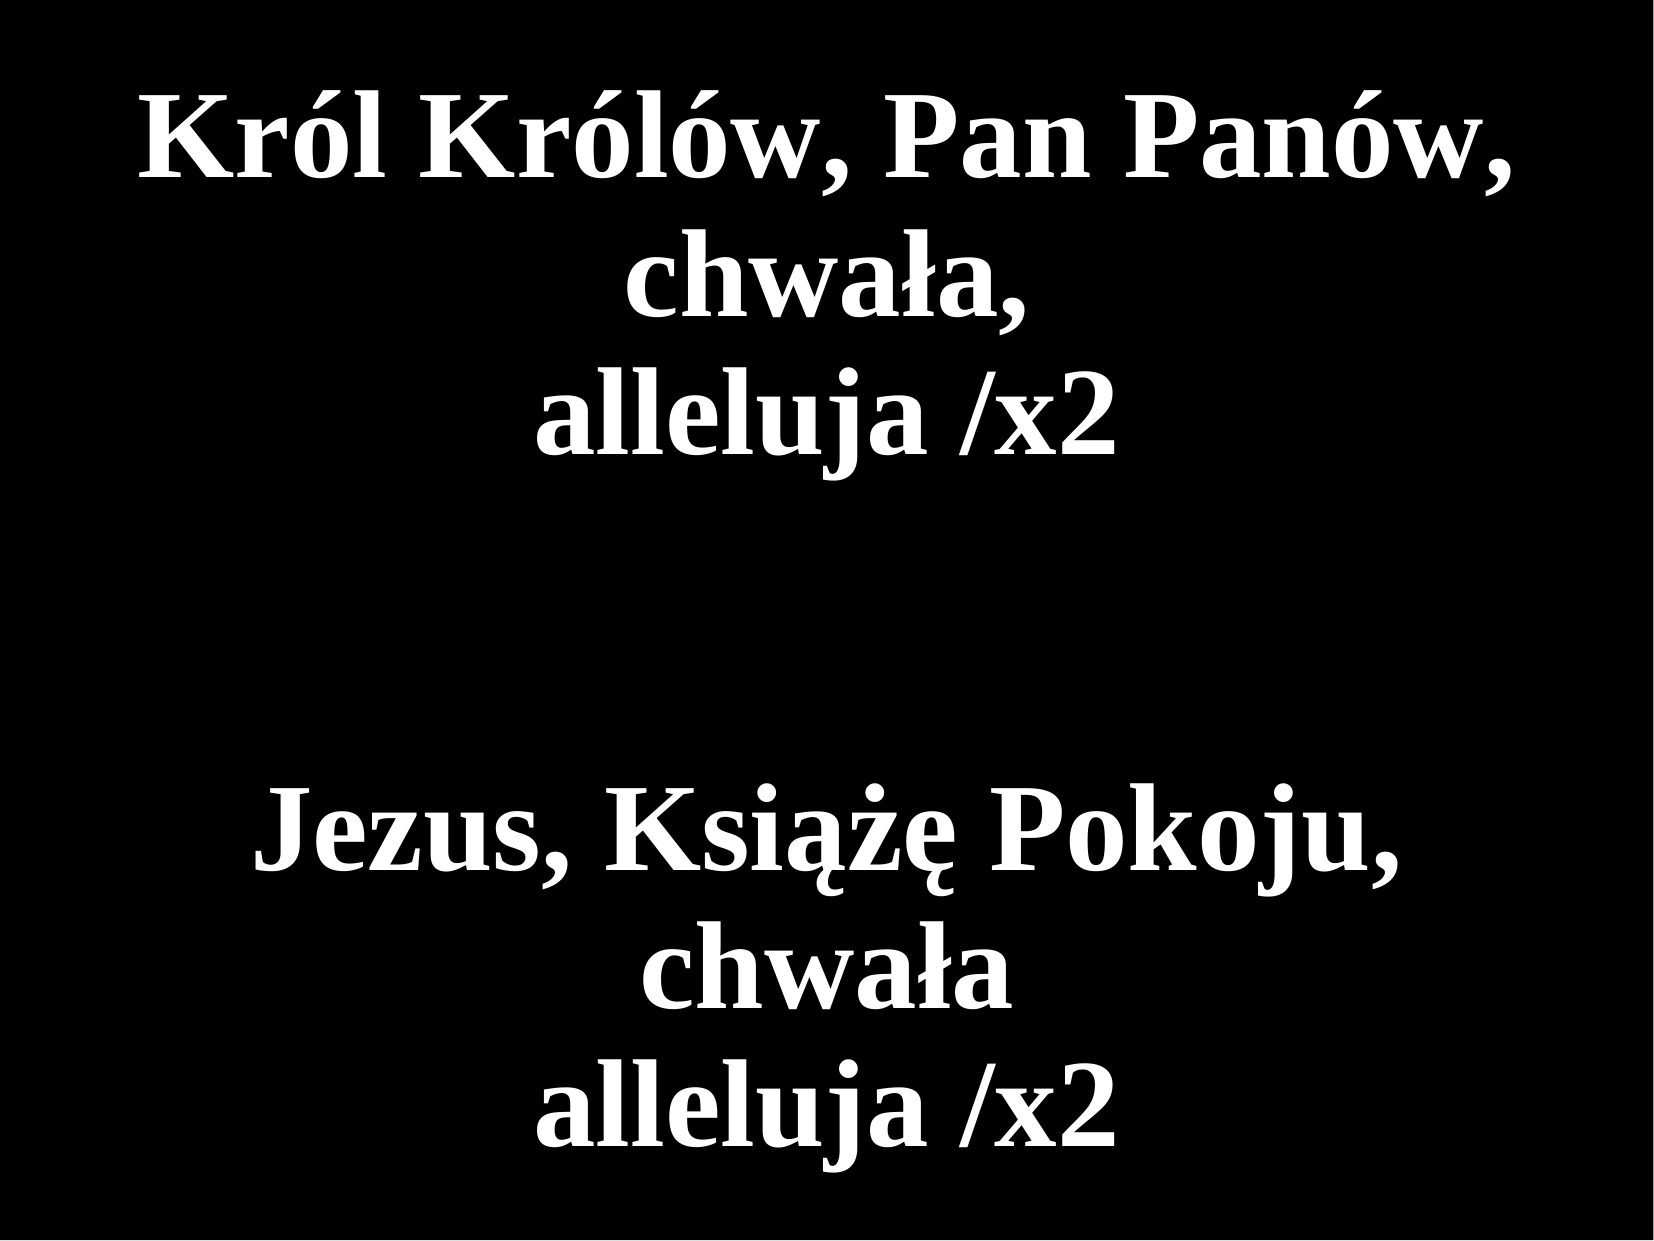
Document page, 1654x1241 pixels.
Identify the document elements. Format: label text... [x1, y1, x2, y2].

title Król Królów, Pan Panów, chwała, alleluja /x2 Jezus, Książę Pokoju, chwała alleluja /x2 [0, 0, 1654, 1241]
